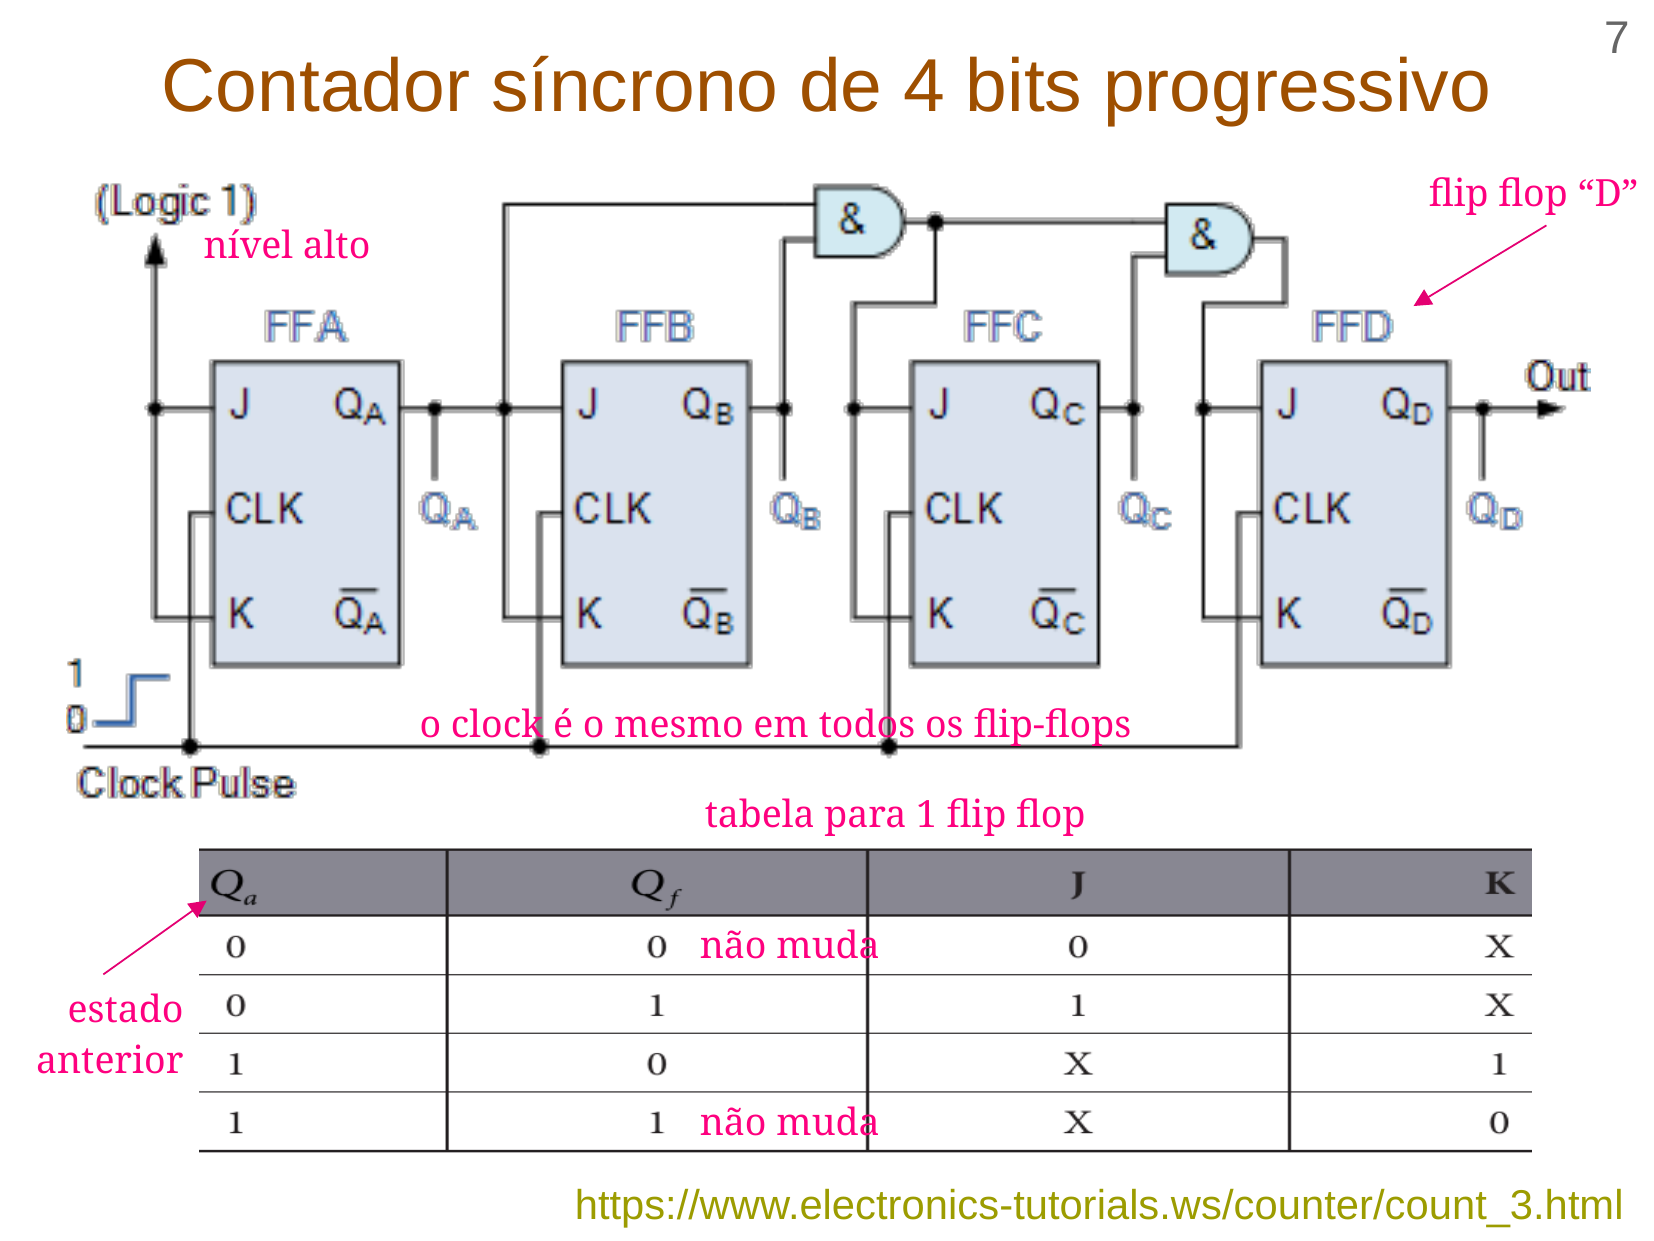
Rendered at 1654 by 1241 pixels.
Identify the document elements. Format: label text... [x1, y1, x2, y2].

text_box não muda [685, 1088, 895, 1155]
text_box estado anterior [10, 974, 200, 1137]
picture [199, 845, 1532, 1156]
text_box tabela para 1 flip flop [690, 779, 1503, 846]
picture [66, 173, 1591, 811]
title Contador síncrono de 4 bits progressivo [59, 50, 1595, 127]
text_box não muda [685, 911, 895, 978]
text_box https://www.electronics-tutorials.ws/counter/count_3.html [559, 1174, 1639, 1241]
text_box o clock é o mesmo em todos os flip-flops [404, 689, 1148, 757]
text_box flip flop “D” [1413, 158, 1654, 226]
text_box nível alto [188, 210, 387, 278]
